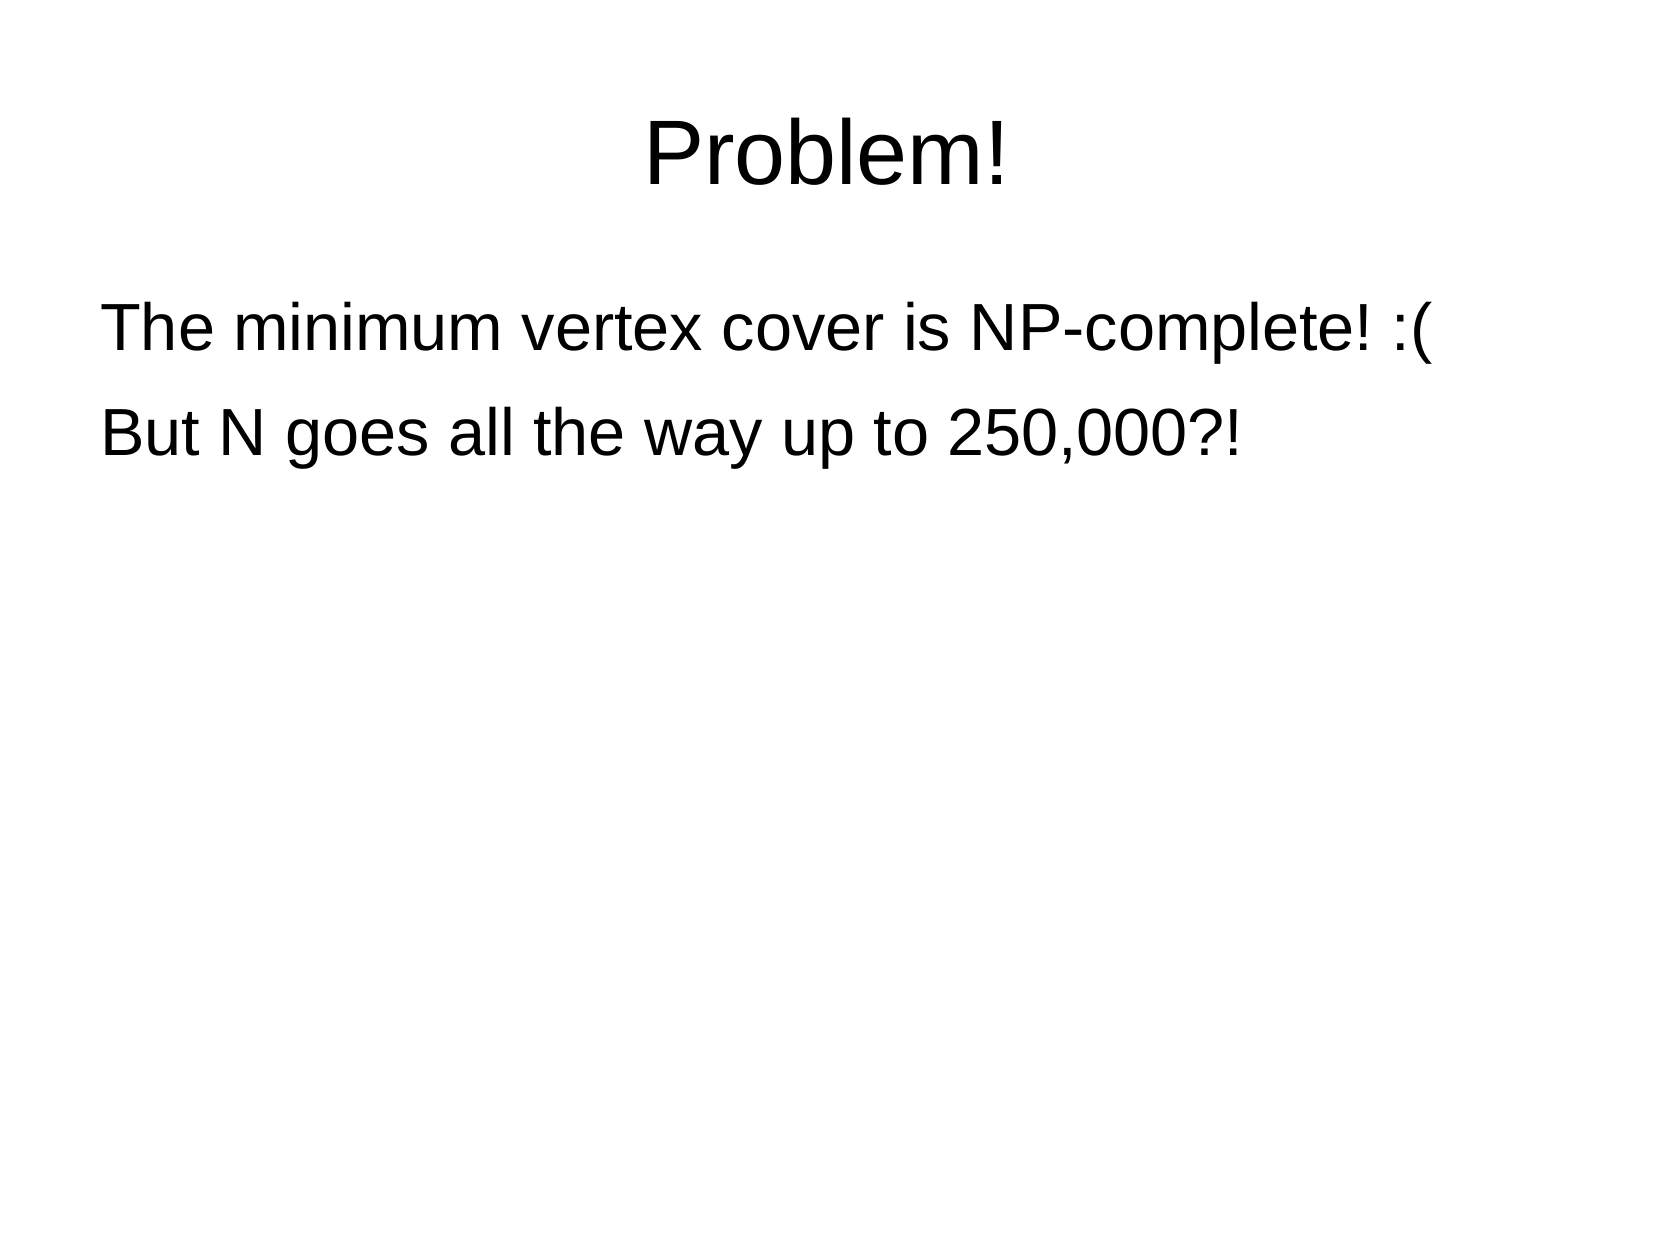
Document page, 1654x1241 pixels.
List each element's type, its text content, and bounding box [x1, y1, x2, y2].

list The minimum vertex cover is NP-complete! :( But N goes all the way up to 250,000?! [82, 290, 1571, 1094]
title Problem! [82, 56, 1571, 250]
